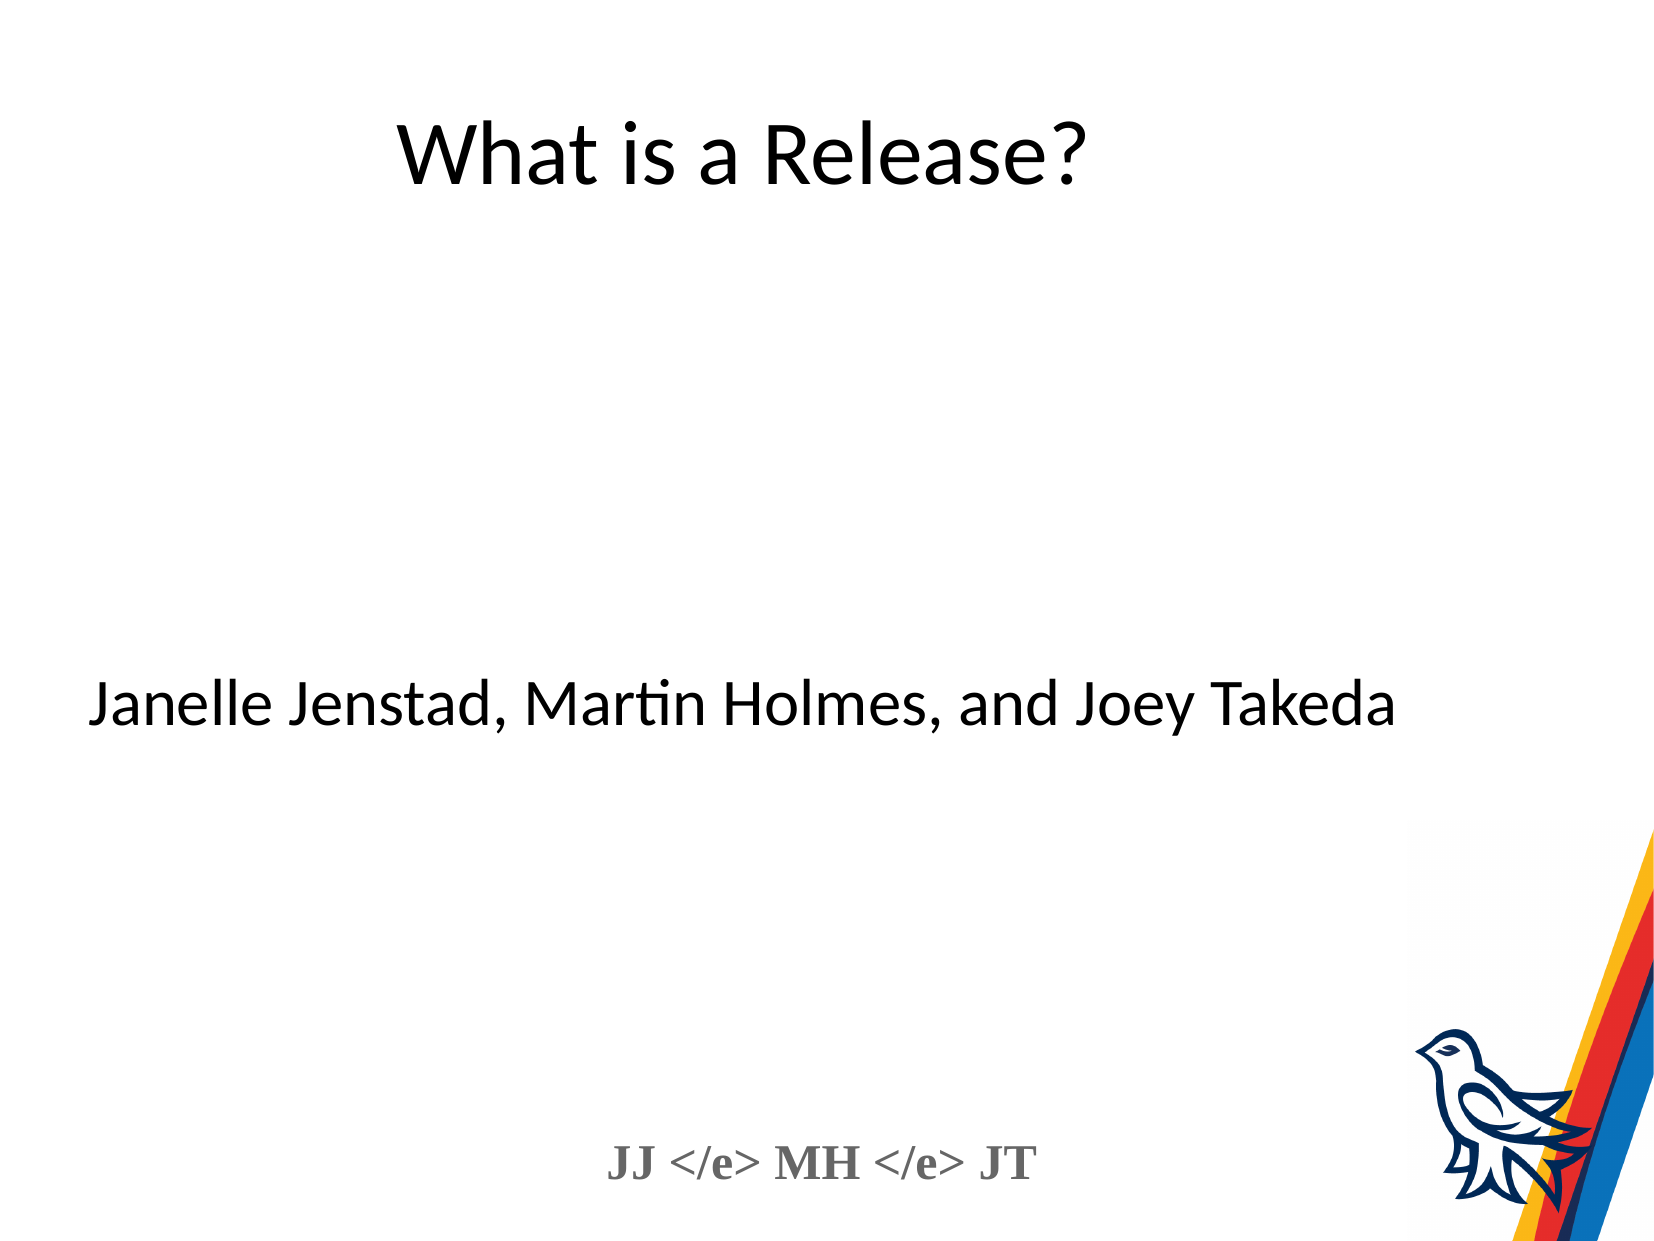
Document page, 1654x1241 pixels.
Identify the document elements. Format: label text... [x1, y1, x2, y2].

subtitle Janelle Jenstad, Martin Holmes, and Joey Takeda [0, 548, 1489, 740]
text_box JJ </e> MH </e> JT [565, 1129, 1090, 1216]
title What is a Release? [0, 92, 1489, 204]
